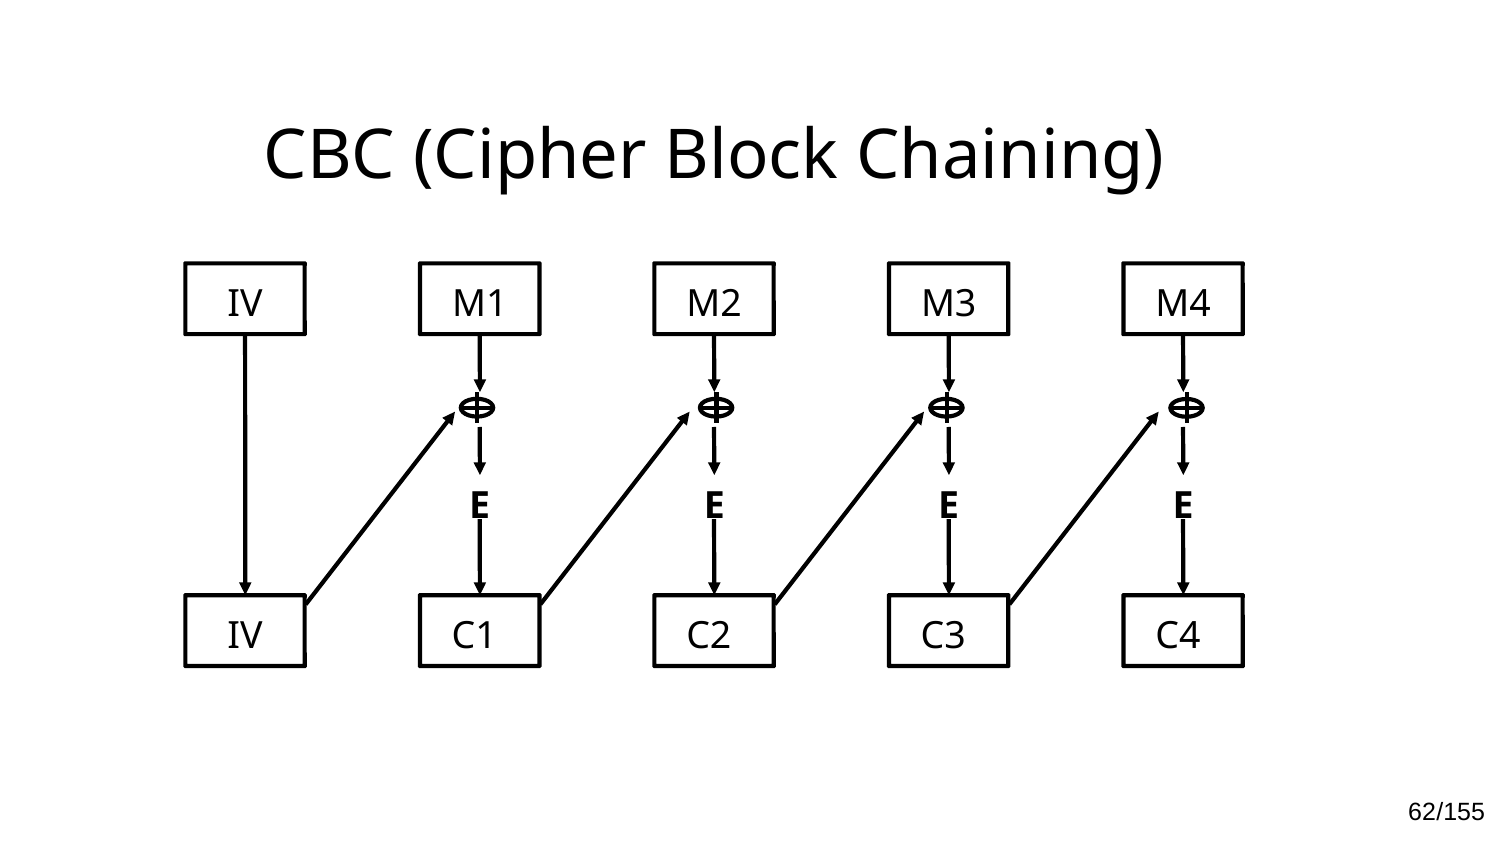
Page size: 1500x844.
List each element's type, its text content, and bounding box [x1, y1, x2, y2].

text_box [420, 263, 540, 335]
text_box [185, 263, 305, 335]
text_box C3 [905, 602, 982, 664]
text_box E [1157, 473, 1210, 534]
text_box [1123, 595, 1243, 667]
text_box M2 [671, 271, 758, 332]
text_box E [688, 473, 741, 534]
text_box M3 [905, 271, 992, 332]
text_box [1123, 263, 1243, 335]
text_box [889, 263, 1009, 335]
text_box C4 [1140, 602, 1216, 664]
text_box IV [212, 271, 278, 332]
title CBC (Cipher Block Chaining) [47, 61, 1382, 240]
text_box E [923, 473, 975, 534]
text_box C2 [671, 602, 747, 664]
text_box IV [212, 602, 278, 664]
text_box E [454, 473, 506, 534]
text_box [420, 595, 540, 666]
text_box [185, 595, 305, 667]
text_box [889, 595, 1009, 667]
text_box [654, 263, 774, 335]
text_box C1 [436, 602, 513, 664]
text_box [654, 595, 774, 667]
text_box M1 [436, 271, 523, 332]
text_box M4 [1140, 271, 1227, 332]
